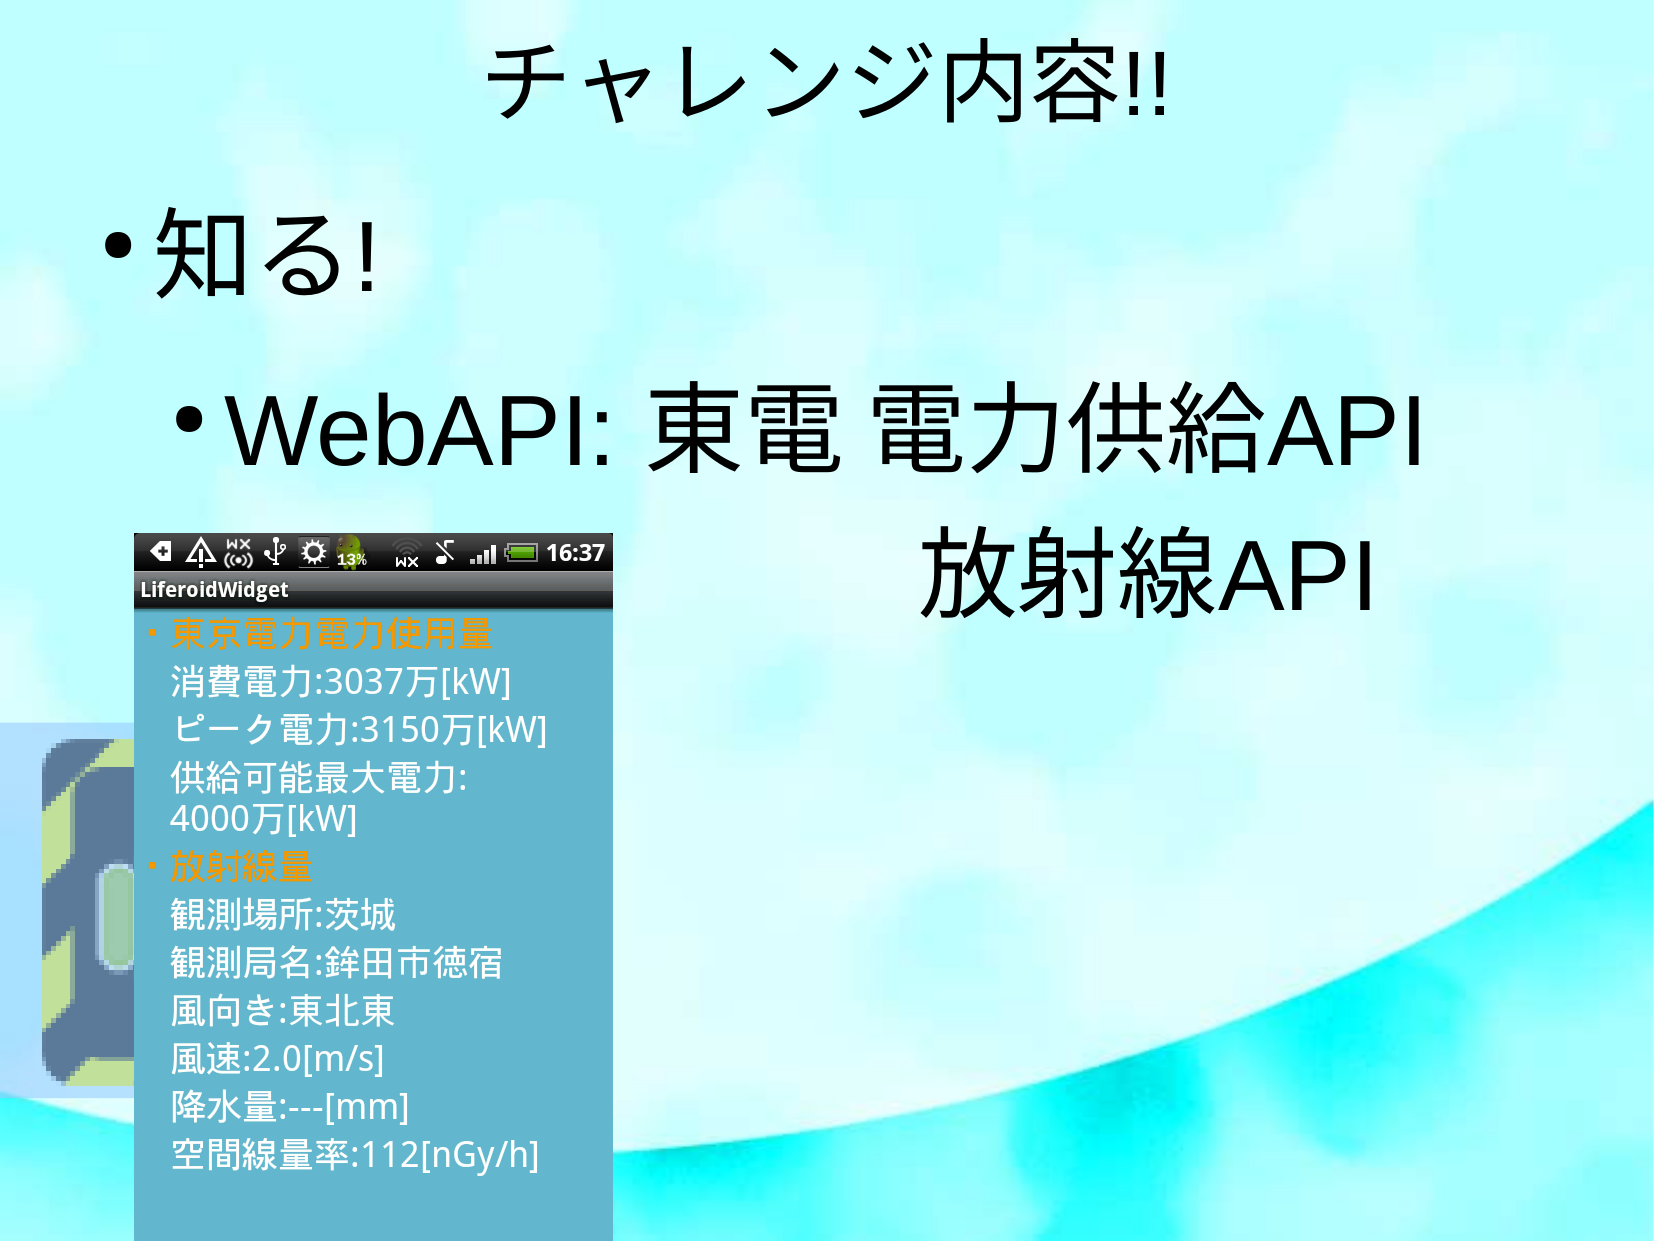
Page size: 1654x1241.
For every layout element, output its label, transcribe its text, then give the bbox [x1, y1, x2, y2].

list 知る! WebAPI: 東電 電力供給API 放射線API [82, 175, 1571, 994]
title チャレンジ内容!! [82, 13, 1571, 138]
picture [0, 0, 1654, 1241]
